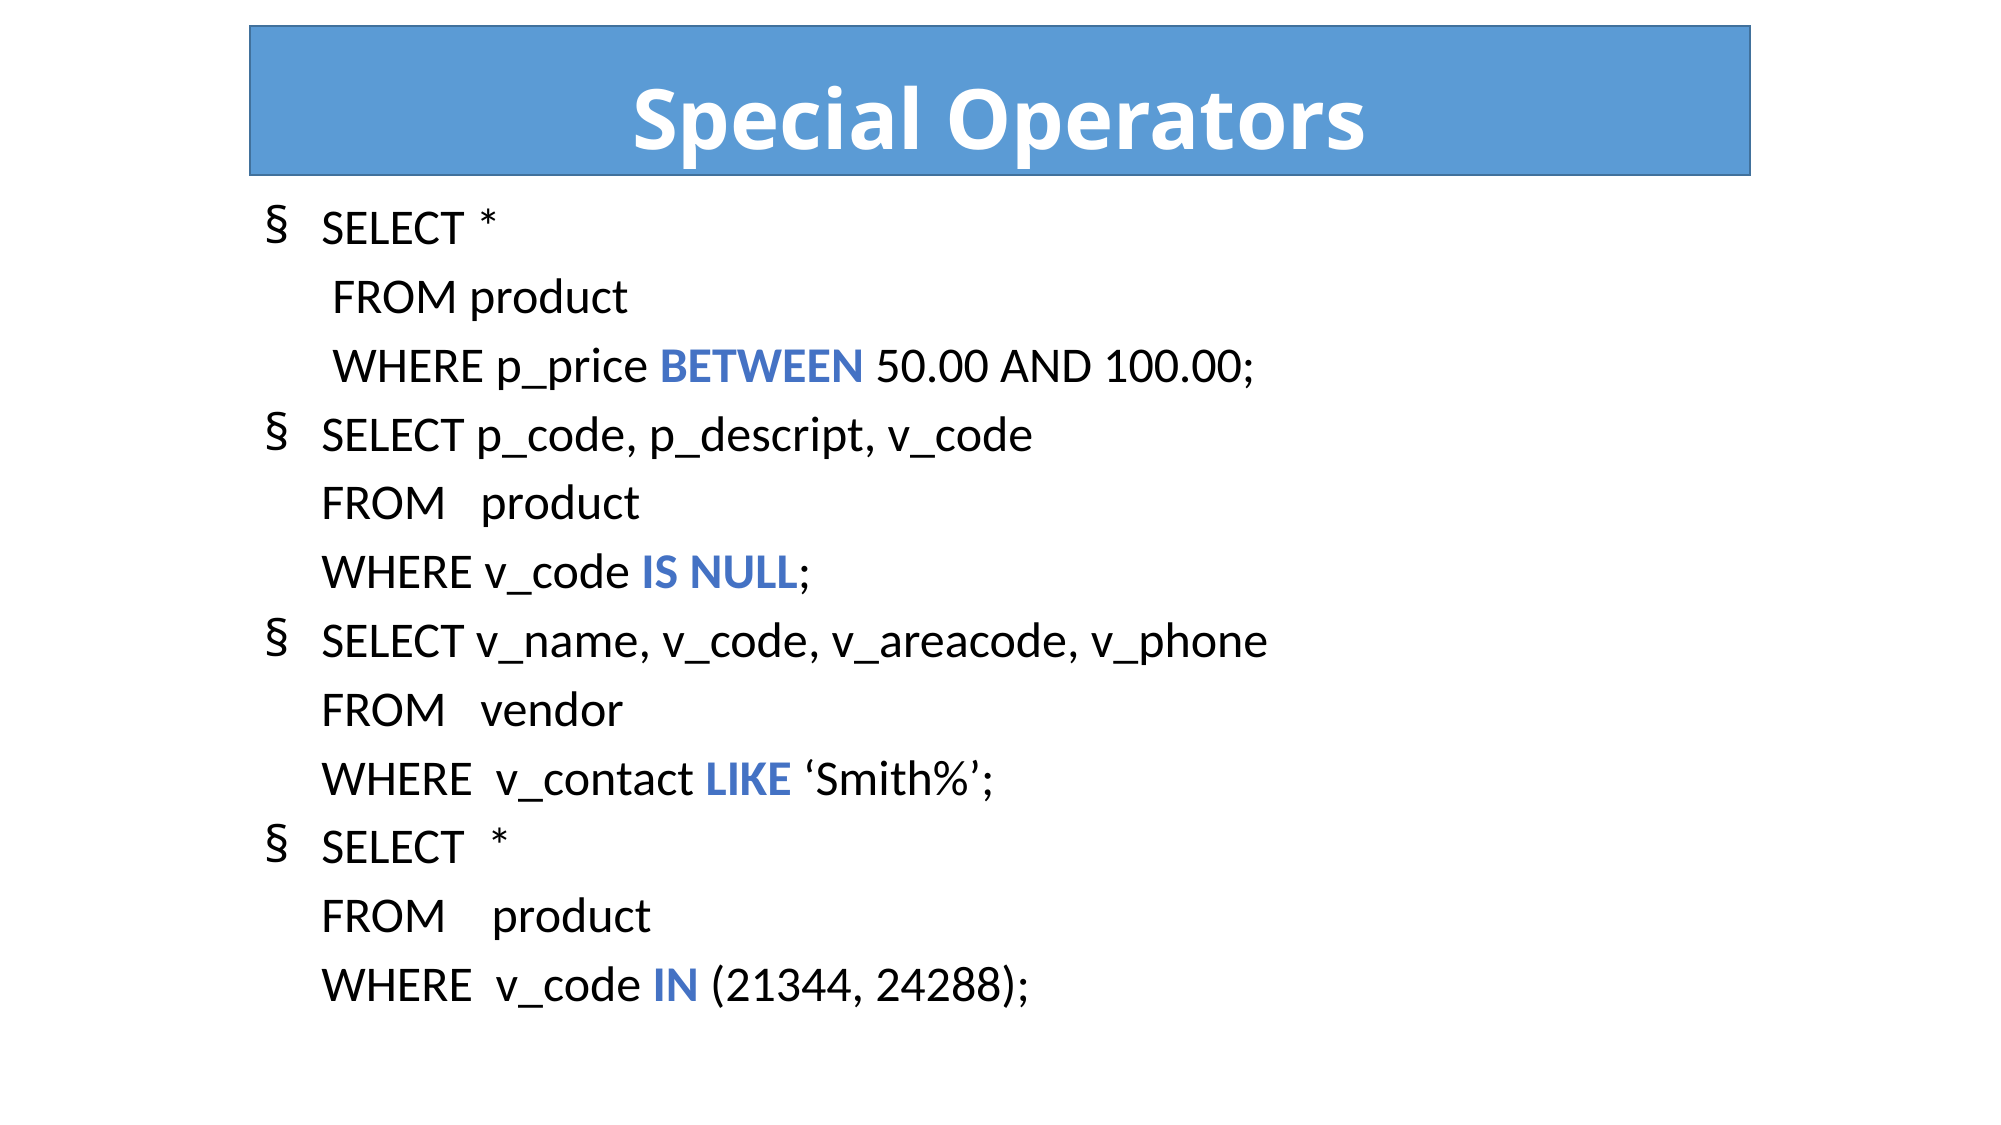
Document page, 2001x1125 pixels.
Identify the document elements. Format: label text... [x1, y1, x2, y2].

title Special Operators [249, 26, 1750, 176]
subtitle SELECT * FROM product WHERE p_price BETWEEN 50.00 AND 100.00; SELECT p_code, p_descript, v_code FROM product WHERE v_code IS NULL; SELECT v_name, v_code, v_areacode, v_phone FROM vendor WHERE v_contact LIKE ‘Smith%’; SELECT * FROM product WHERE v_code IN (21344, 24288); [249, 198, 1750, 1084]
